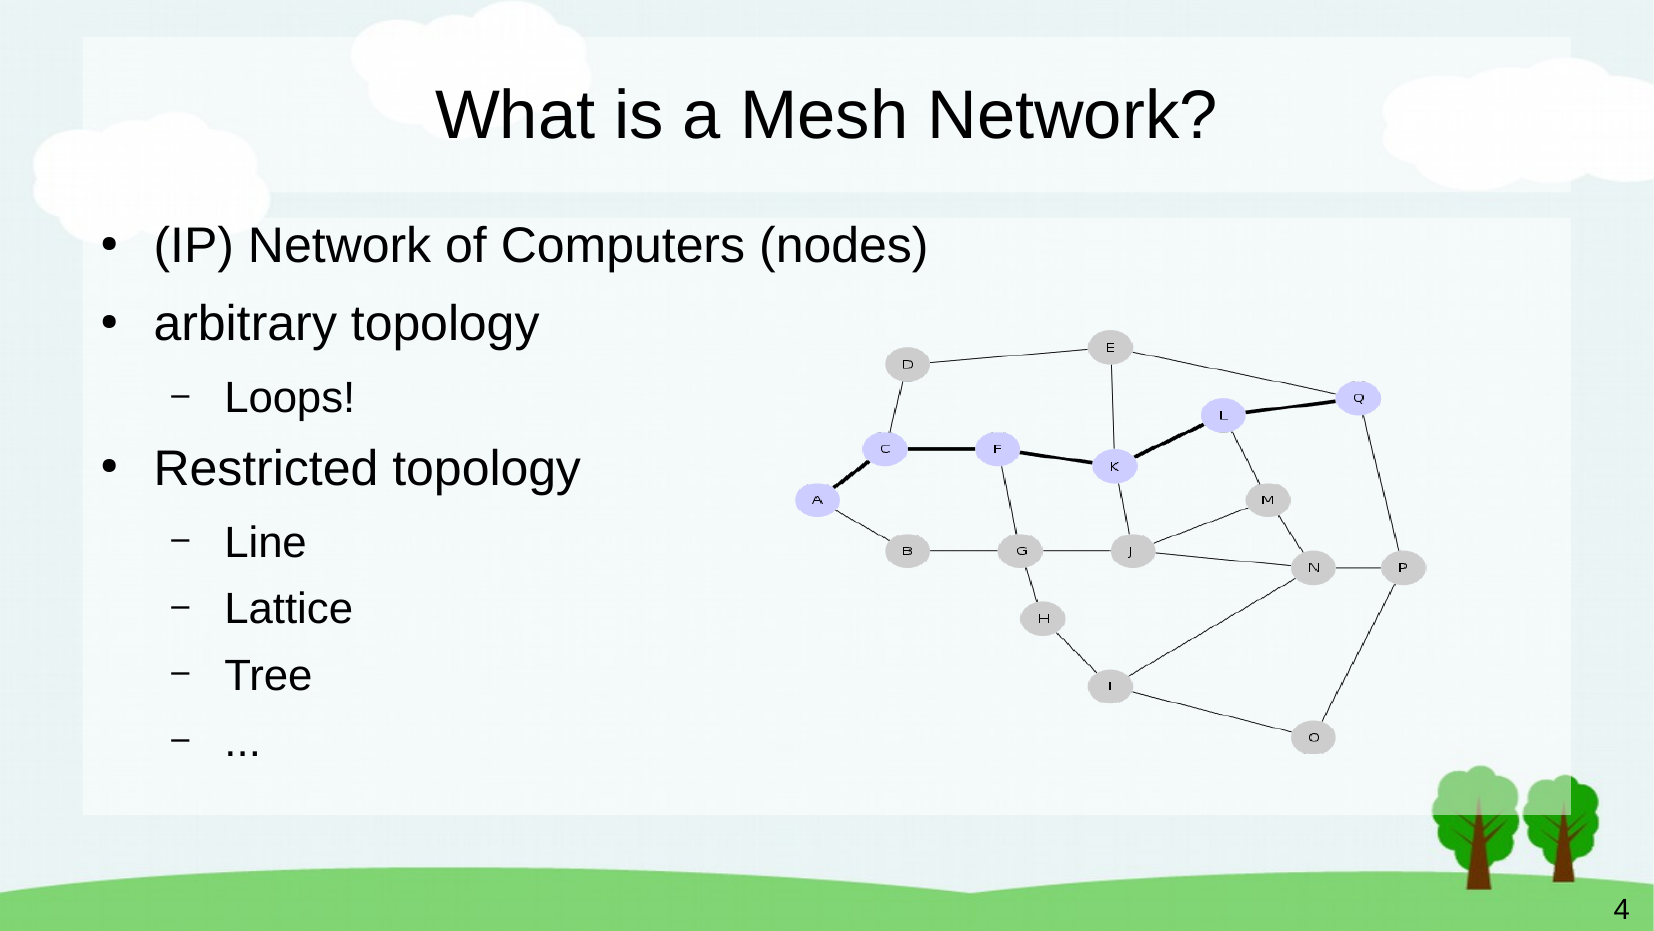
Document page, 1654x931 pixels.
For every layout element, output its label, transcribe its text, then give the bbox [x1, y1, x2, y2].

picture [0, 0, 1654, 931]
list (IP) Network of Computers (nodes) arbitrary topology Loops! Restricted topology Line Lattice Tree ... [82, 217, 1571, 815]
title What is a Mesh Network? [82, 37, 1571, 193]
